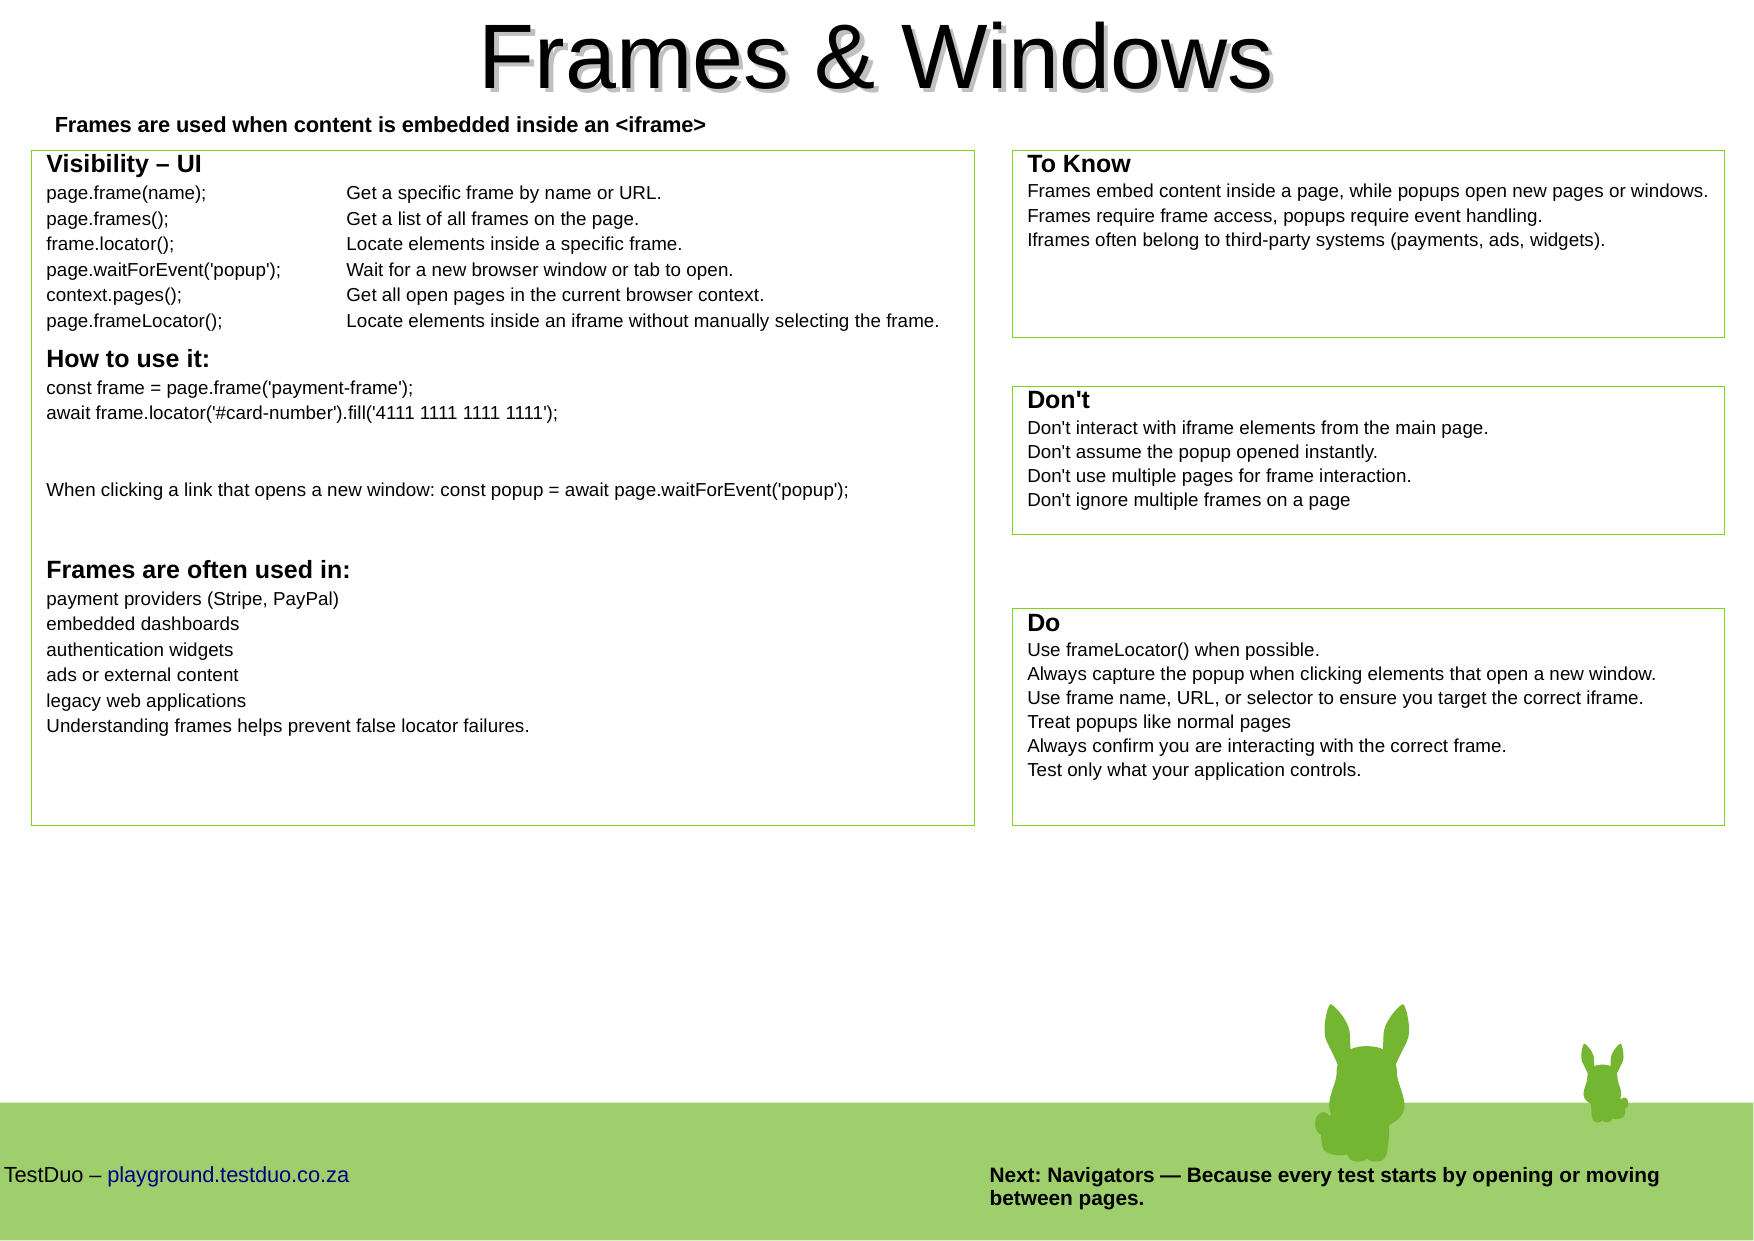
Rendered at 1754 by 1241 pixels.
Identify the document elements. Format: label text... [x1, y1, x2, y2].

text_box Do Use frameLocator() when possible. Always capture the popup when clicking elements that open a new window. Use frame name, URL, or selector to ensure you target the correct iframe. Treat popups like normal pages Always confirm you are interacting with the correct frame. Test only what your application controls. [1012, 608, 1725, 826]
title TestDuo – playground.testduo.co.za [3, 1150, 825, 1201]
text_box Frames are used when content is embedded inside an <iframe> [39, 112, 1711, 151]
text_box To Know Frames embed content inside a page, while popups open new pages or windows. Frames require frame access, popups require event handling. Iframes often belong to third-party systems (payments, ads, widgets). [1012, 150, 1725, 338]
title Frames & Windows [93, 0, 1660, 112]
text_box Don't Don't interact with iframe elements from the main page. Don't assume the popup opened instantly. Don't use multiple pages for frame interaction. Don't ignore multiple frames on a page [1012, 386, 1725, 535]
text_box Visibility – UI page.frame(name); Get a specific frame by name or URL. page.frames(); Get a list of all frames on the page. frame.locator(); Locate elements inside a specific frame. page.waitForEvent('popup'); Wait for a new browser window or tab to open. context.pages(); Get all open pages in the current browser context. page.frameLocator(); Locate elements inside an iframe without manually selecting the frame. How to use it: const frame = page.frame('payment-frame'); await frame.locator('#card-number').fill('4111 1111 1111 1111'); When clicking a link that opens a new window: const popup = await page.waitForEvent('popup'); Frames are often used in: payment providers (Stripe, PayPal) embedded dashboards authentication widgets ads or external content legacy web applications Understanding frames helps prevent false locator failures. [31, 150, 975, 826]
text_box Next: Navigators — Because every test starts by opening or moving between pages. [974, 1156, 1752, 1218]
